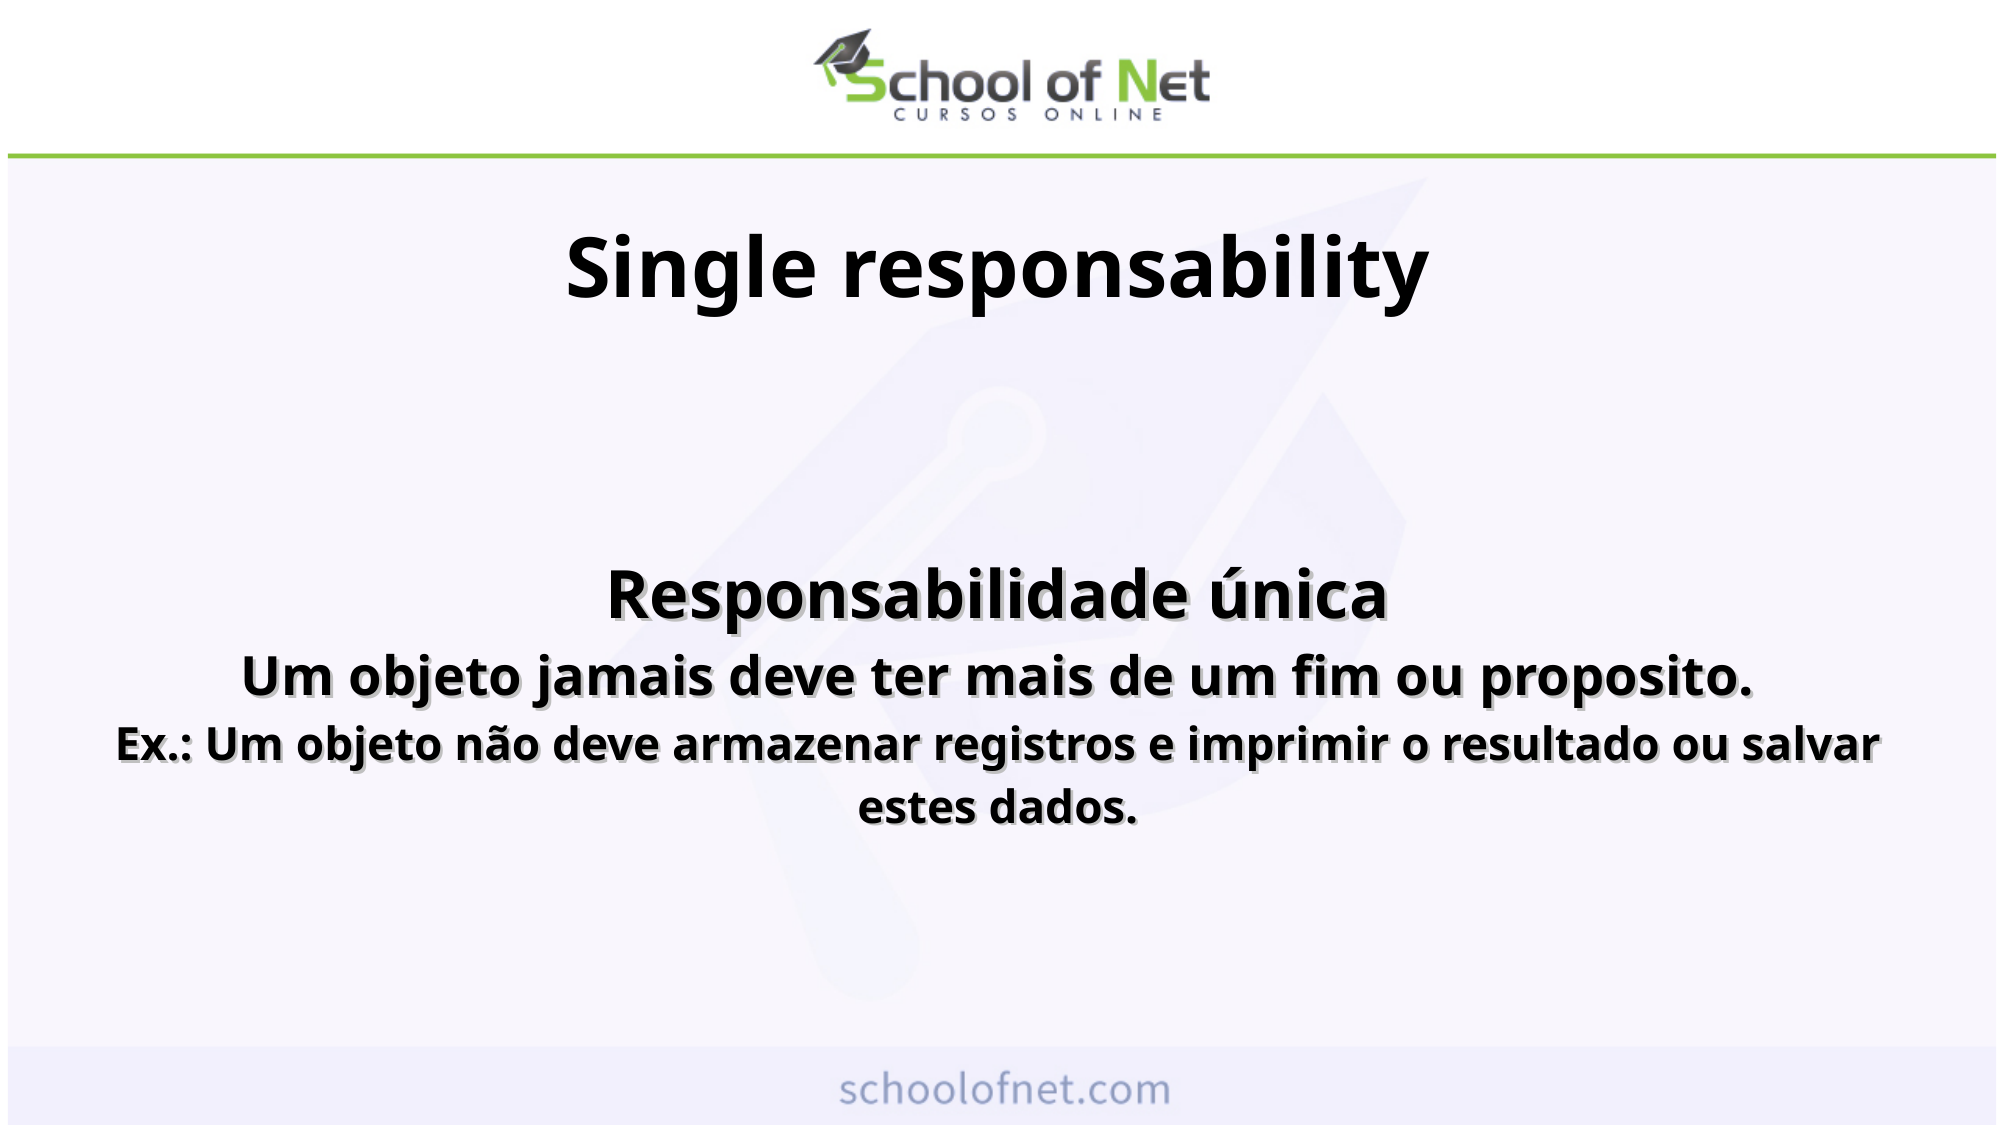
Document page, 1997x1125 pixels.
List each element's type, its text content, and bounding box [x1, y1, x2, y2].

subtitle Responsabilidade única Um objeto jamais deve ter mais de um fim ou proposito. Ex.: Um objeto não deve armazenar registros e imprimir o resultado ou salvar estes dados. [99, 377, 1897, 1006]
title Single responsability [99, 171, 1897, 360]
picture [7, 5, 1997, 1125]
